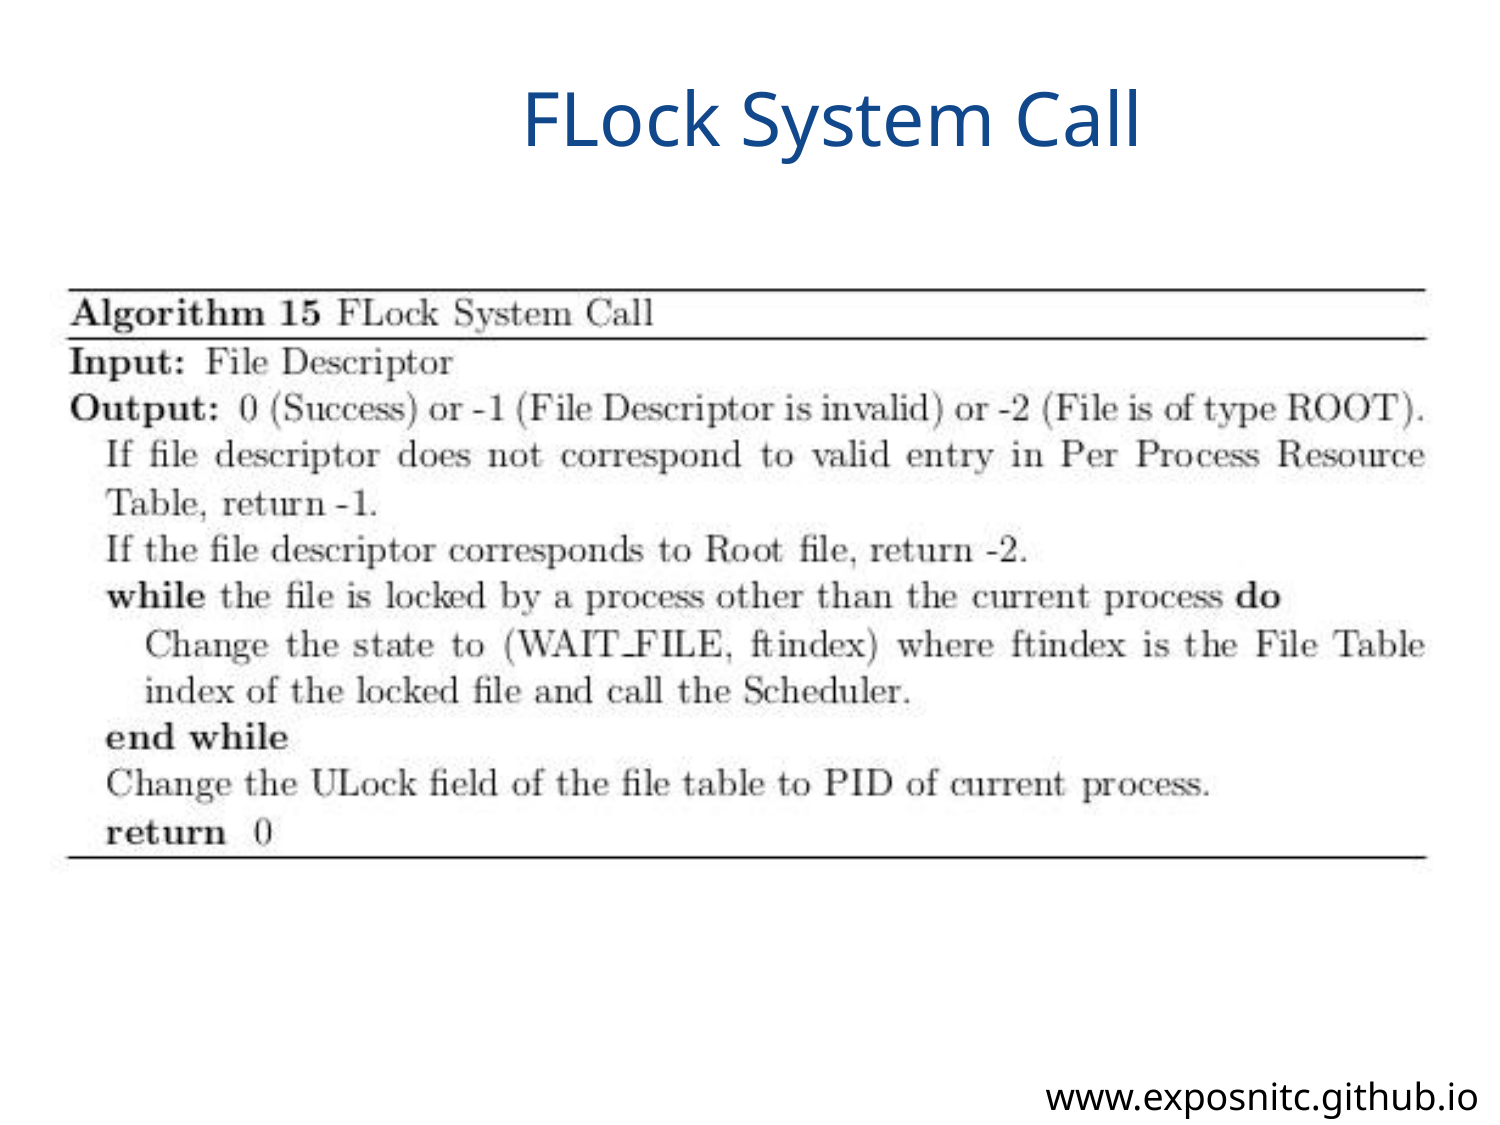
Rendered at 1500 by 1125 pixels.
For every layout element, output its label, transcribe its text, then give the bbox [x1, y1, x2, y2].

text_box www.exposnitc.github.io [1025, 1065, 1500, 1125]
picture [50, 270, 1450, 879]
title FLock System Call [225, 50, 1440, 176]
